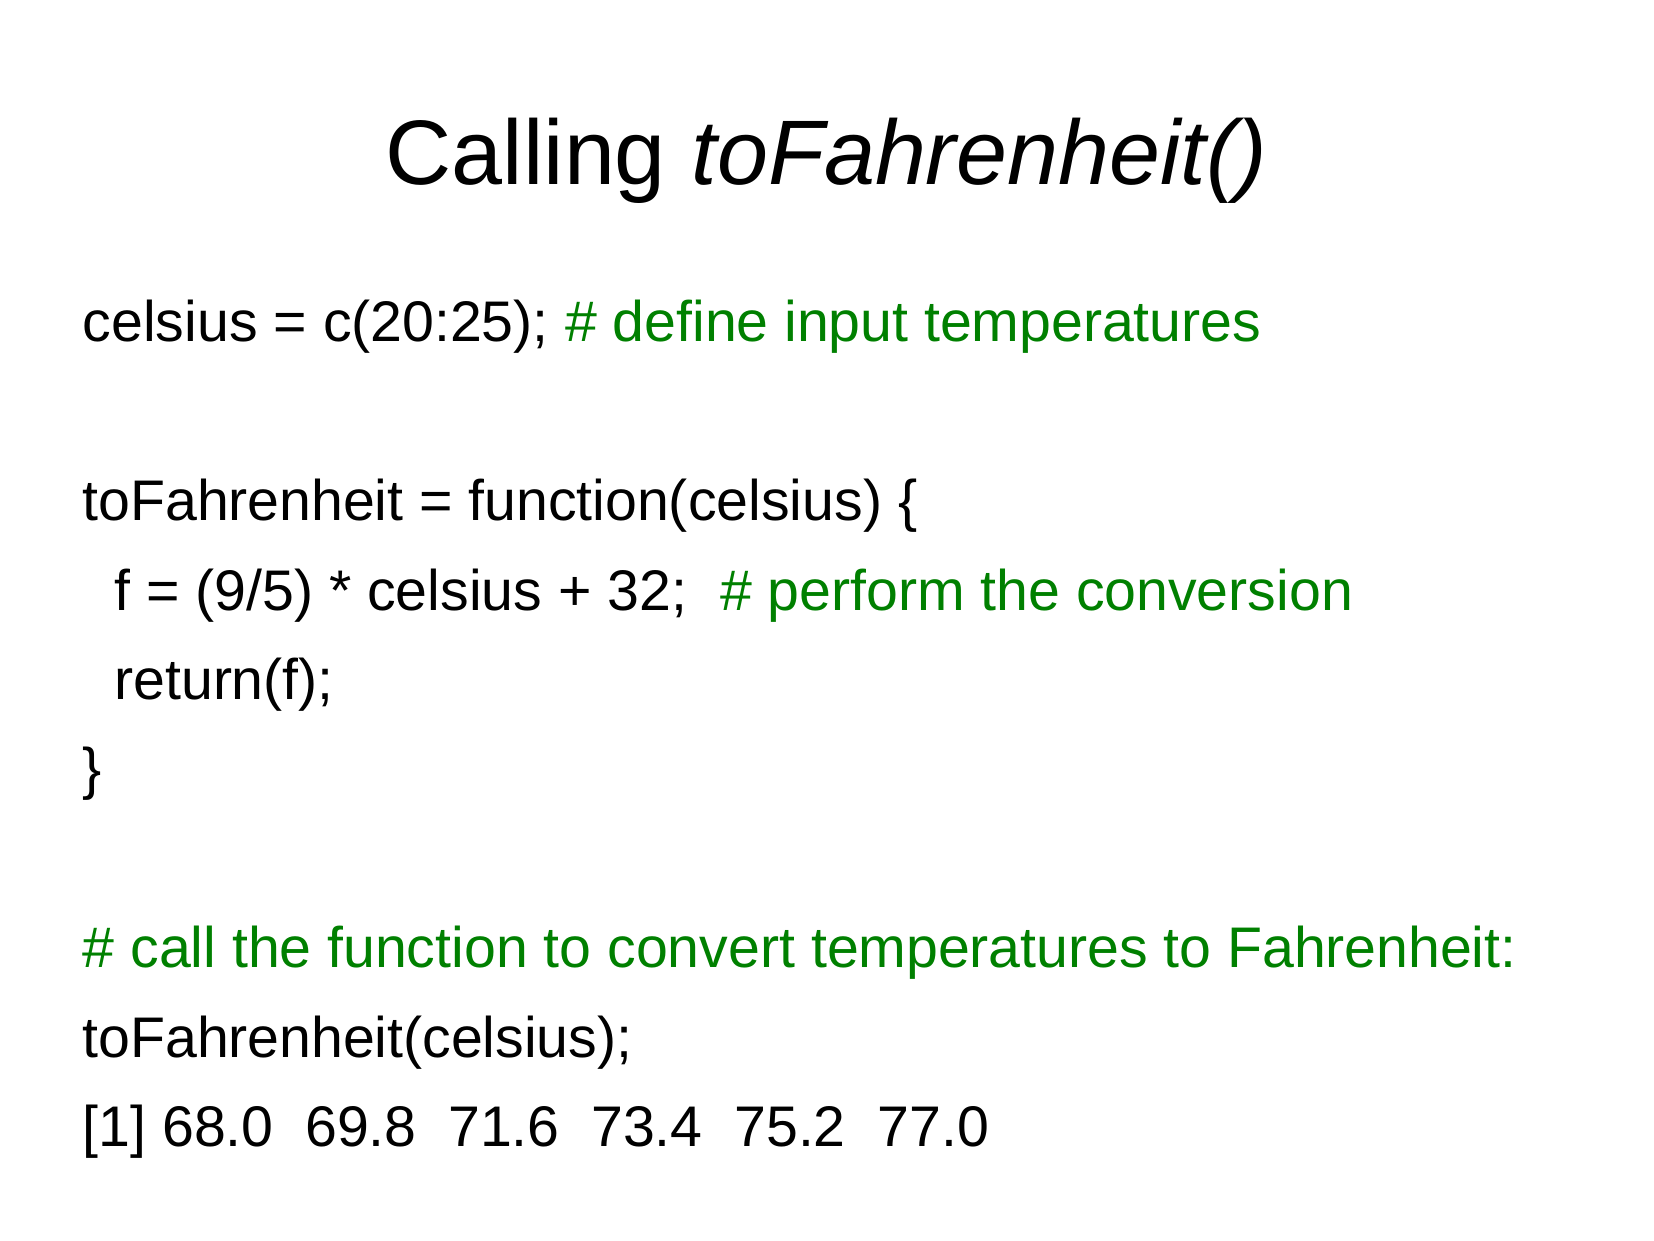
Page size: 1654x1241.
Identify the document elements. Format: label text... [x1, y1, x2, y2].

title Calling toFahrenheit() [82, 49, 1571, 257]
list celsius = c(20:25); # define input temperatures toFahrenheit = function(celsius) { f = (9/5) * celsius + 32; # perform the conversion return(f); } # call the function to convert temperatures to Fahrenheit: toFahrenheit(celsius); [1] 68.0 69.8 71.6 73.4 75.2 77.0 [82, 290, 1538, 1171]
